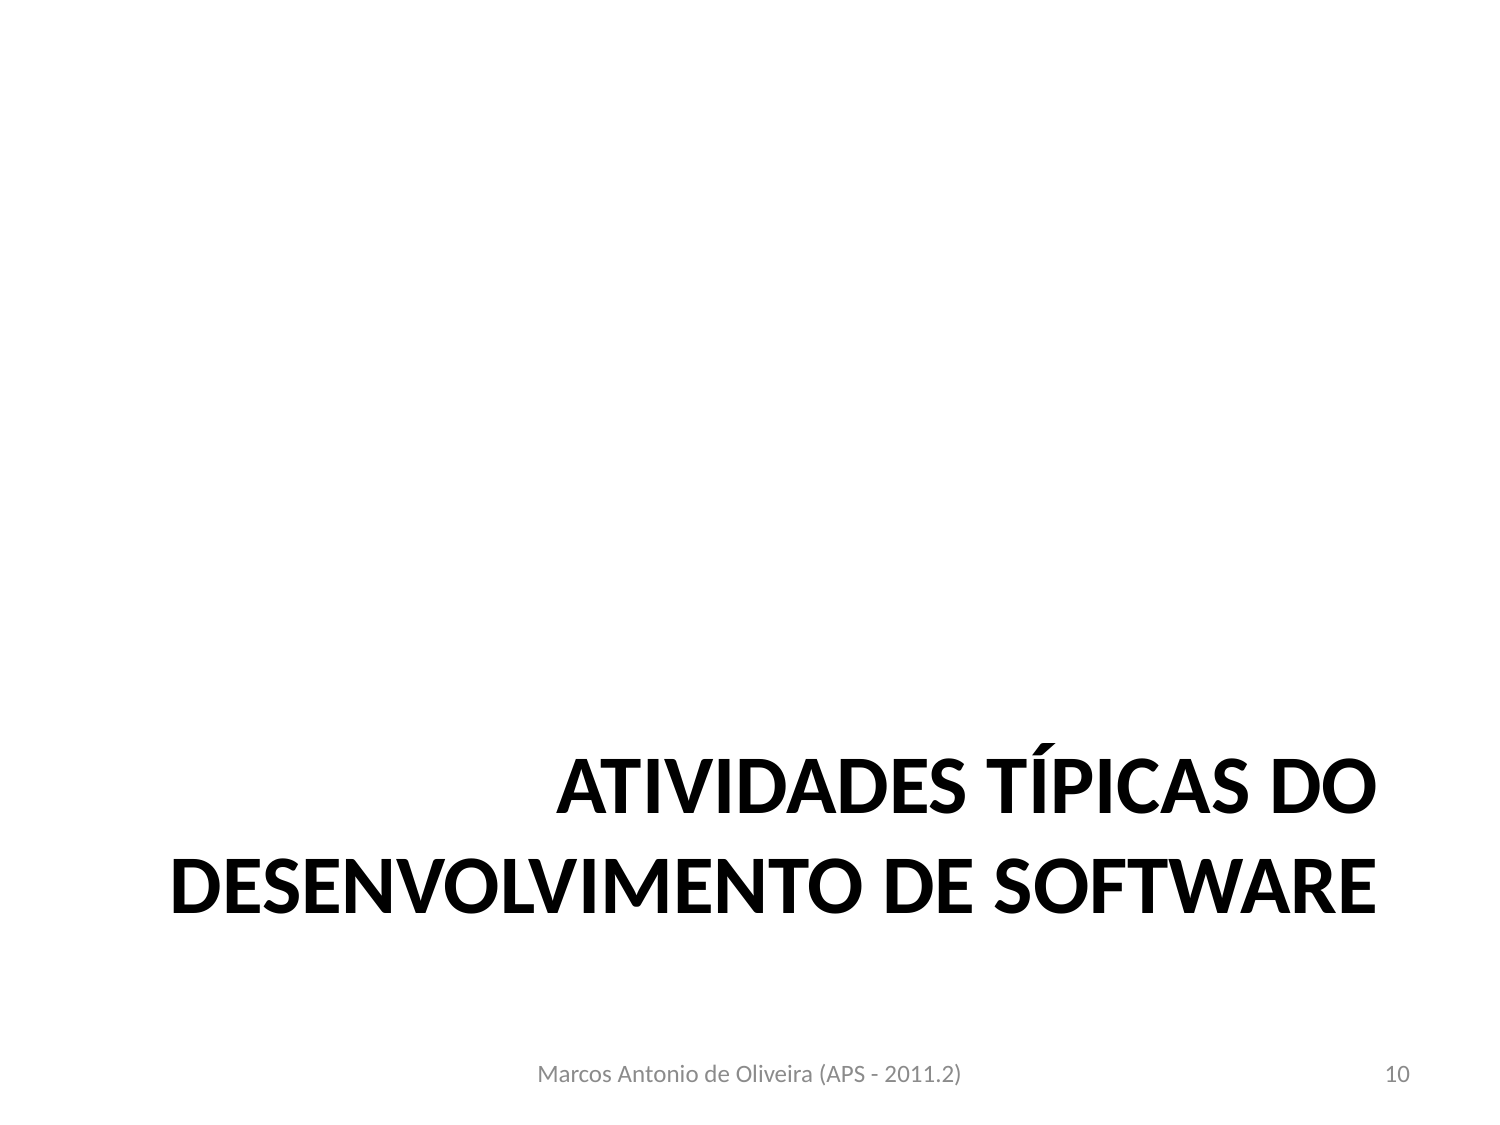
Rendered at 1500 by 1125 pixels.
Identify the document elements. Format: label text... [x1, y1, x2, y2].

footer Marcos Antonio de Oliveira (APS - 2011.2) [512, 1042, 988, 1103]
title Atividades Típicas do desenvolvimento de software [118, 722, 1394, 947]
slide_number <número> [1074, 1042, 1425, 1103]
